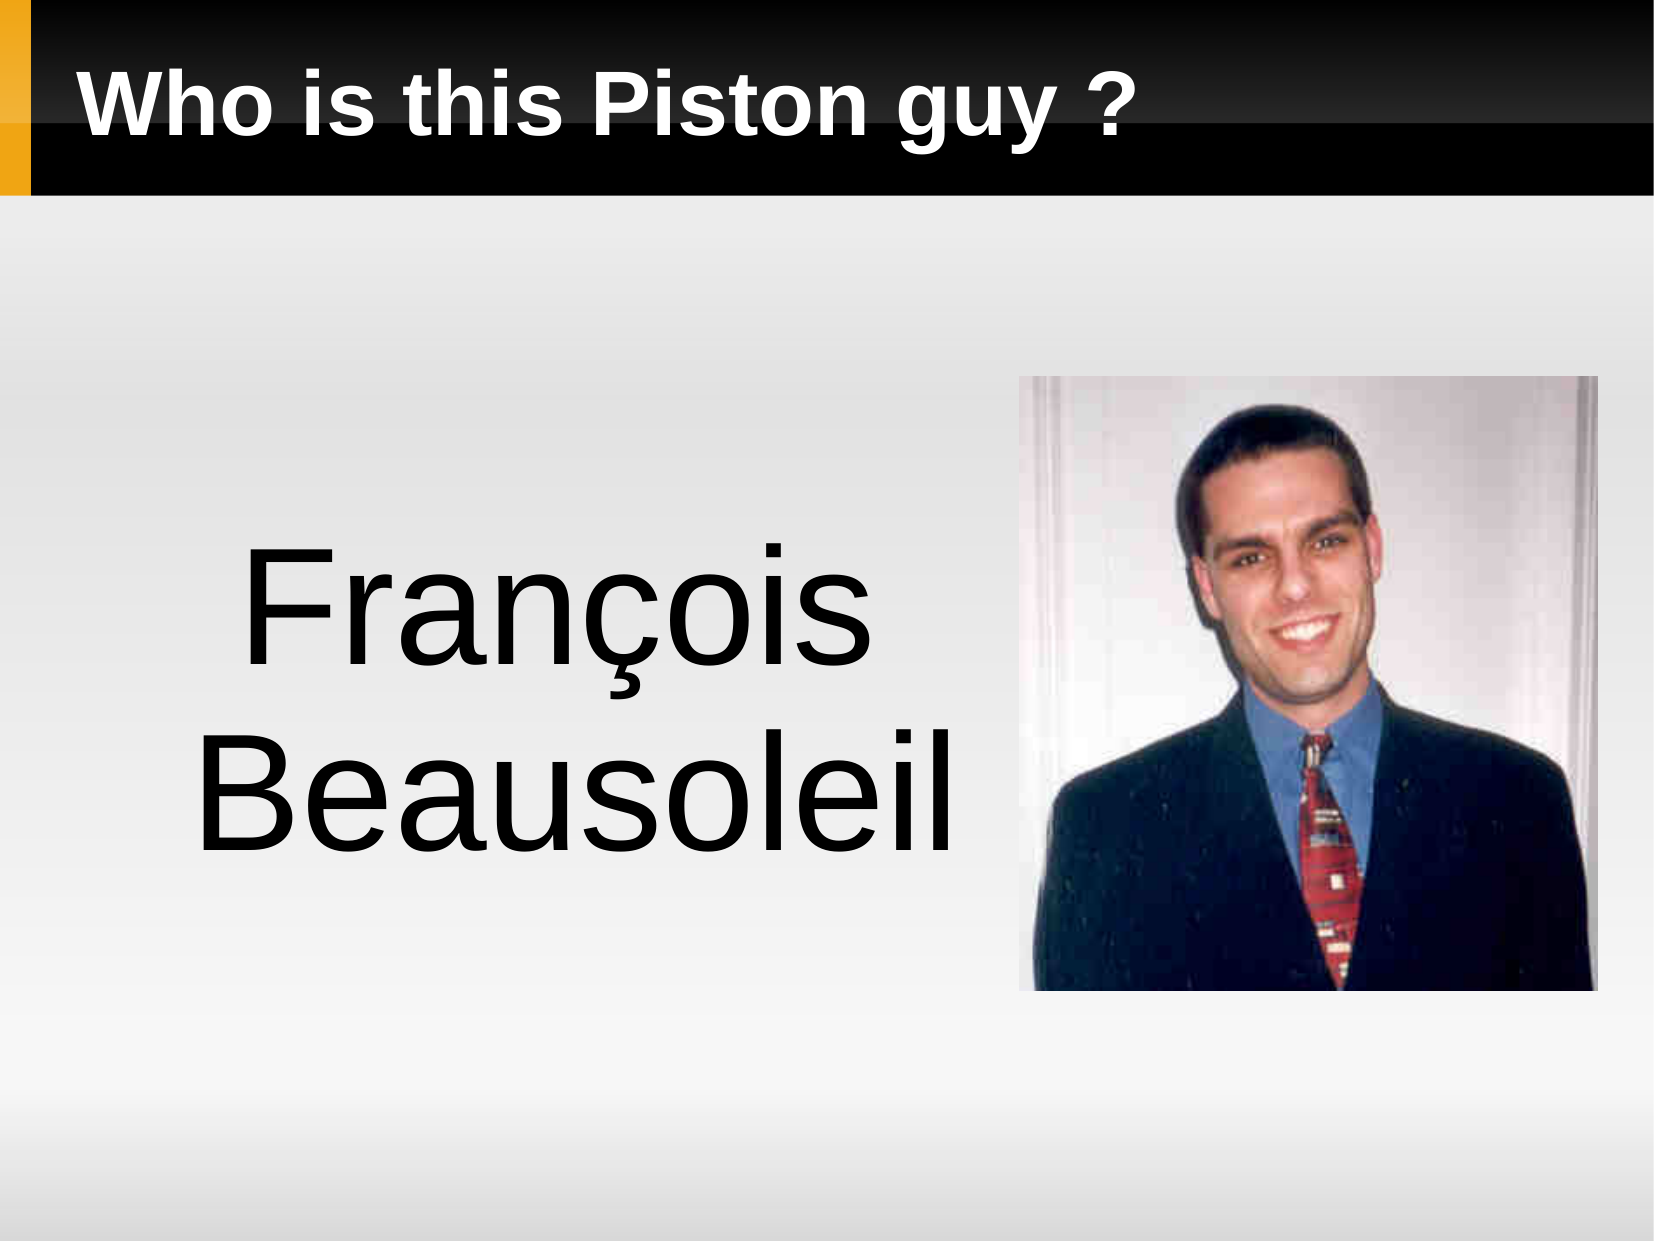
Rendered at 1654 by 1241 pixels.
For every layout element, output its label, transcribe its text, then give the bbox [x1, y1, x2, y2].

subtitle François Beausoleil [82, 297, 997, 1102]
title Who is this Piston guy ? [76, 7, 1565, 200]
picture [0, 0, 1654, 1241]
